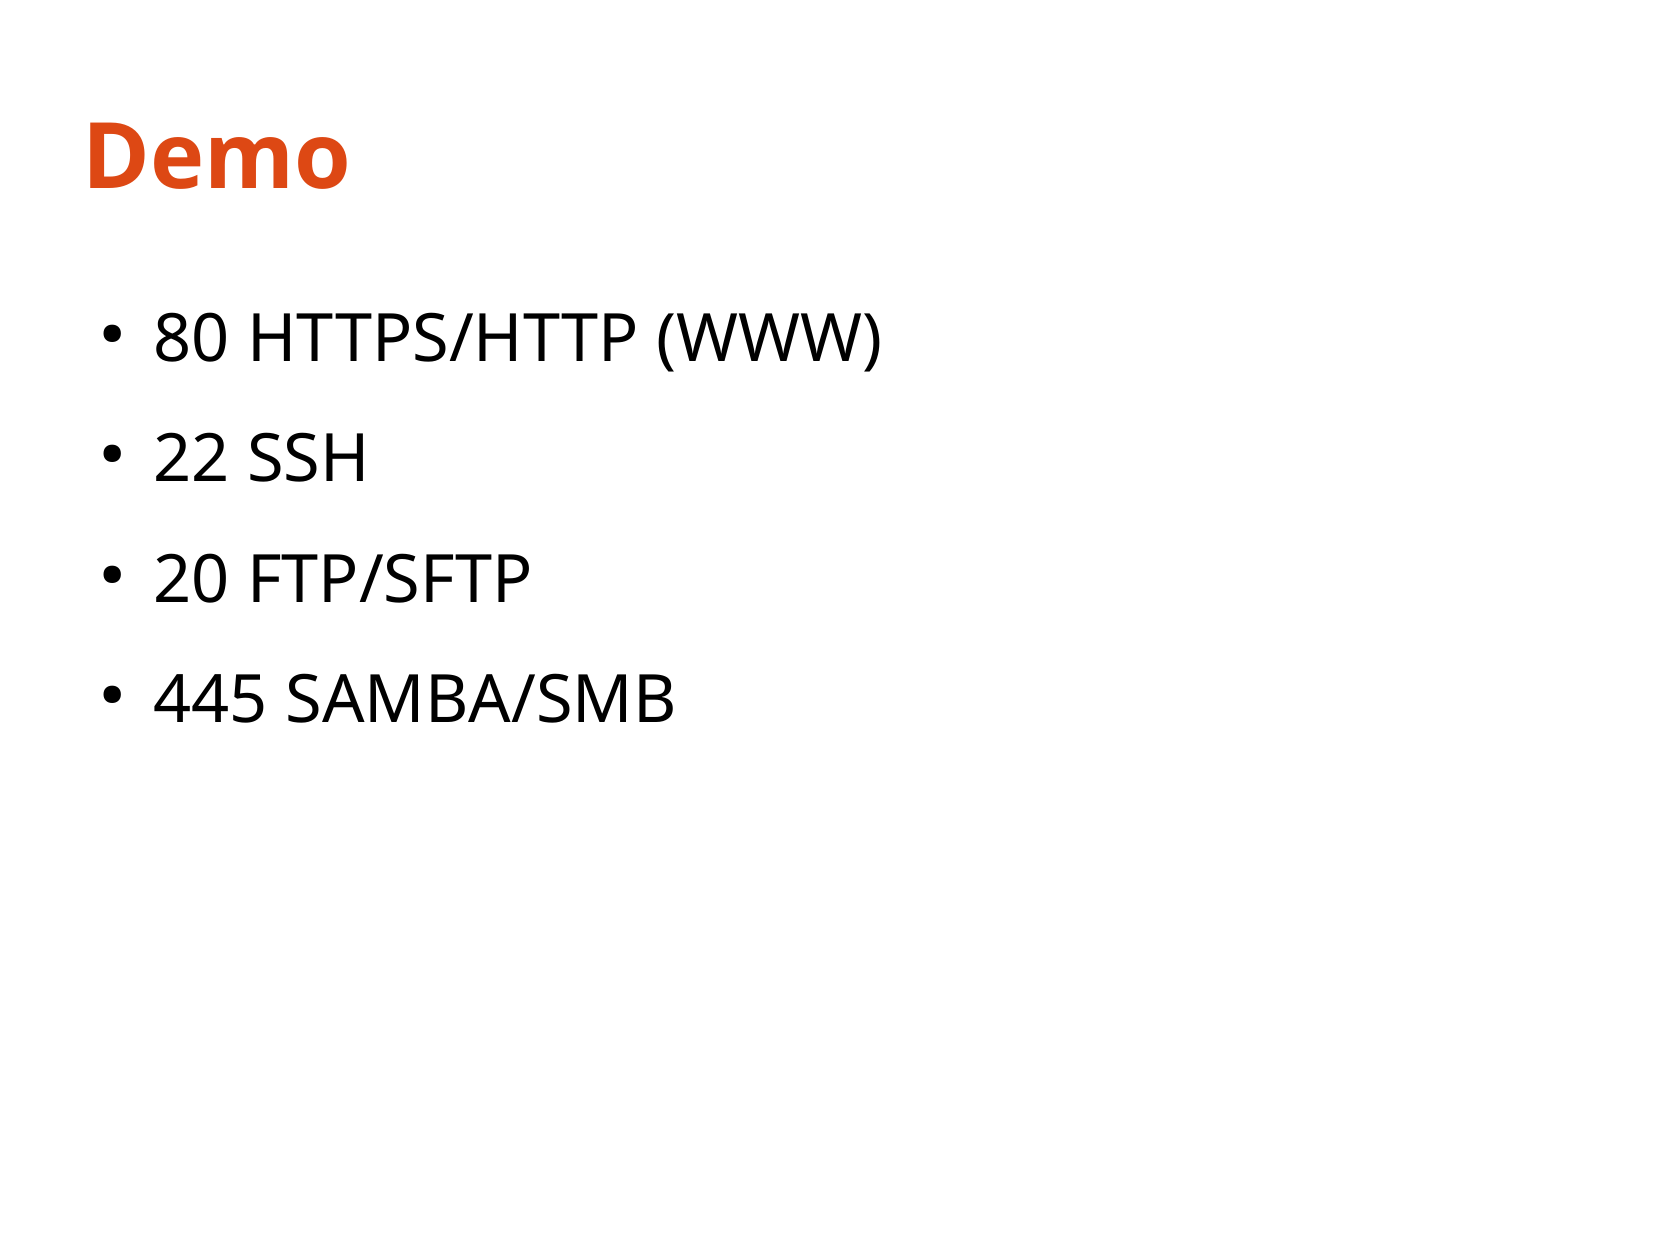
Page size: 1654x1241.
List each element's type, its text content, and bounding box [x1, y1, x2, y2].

title Demo [82, 49, 1571, 257]
list 80 HTTPS/HTTP (WWW) 22 SSH 20 FTP/SFTP 445 SAMBA/SMB [82, 290, 1571, 1010]
